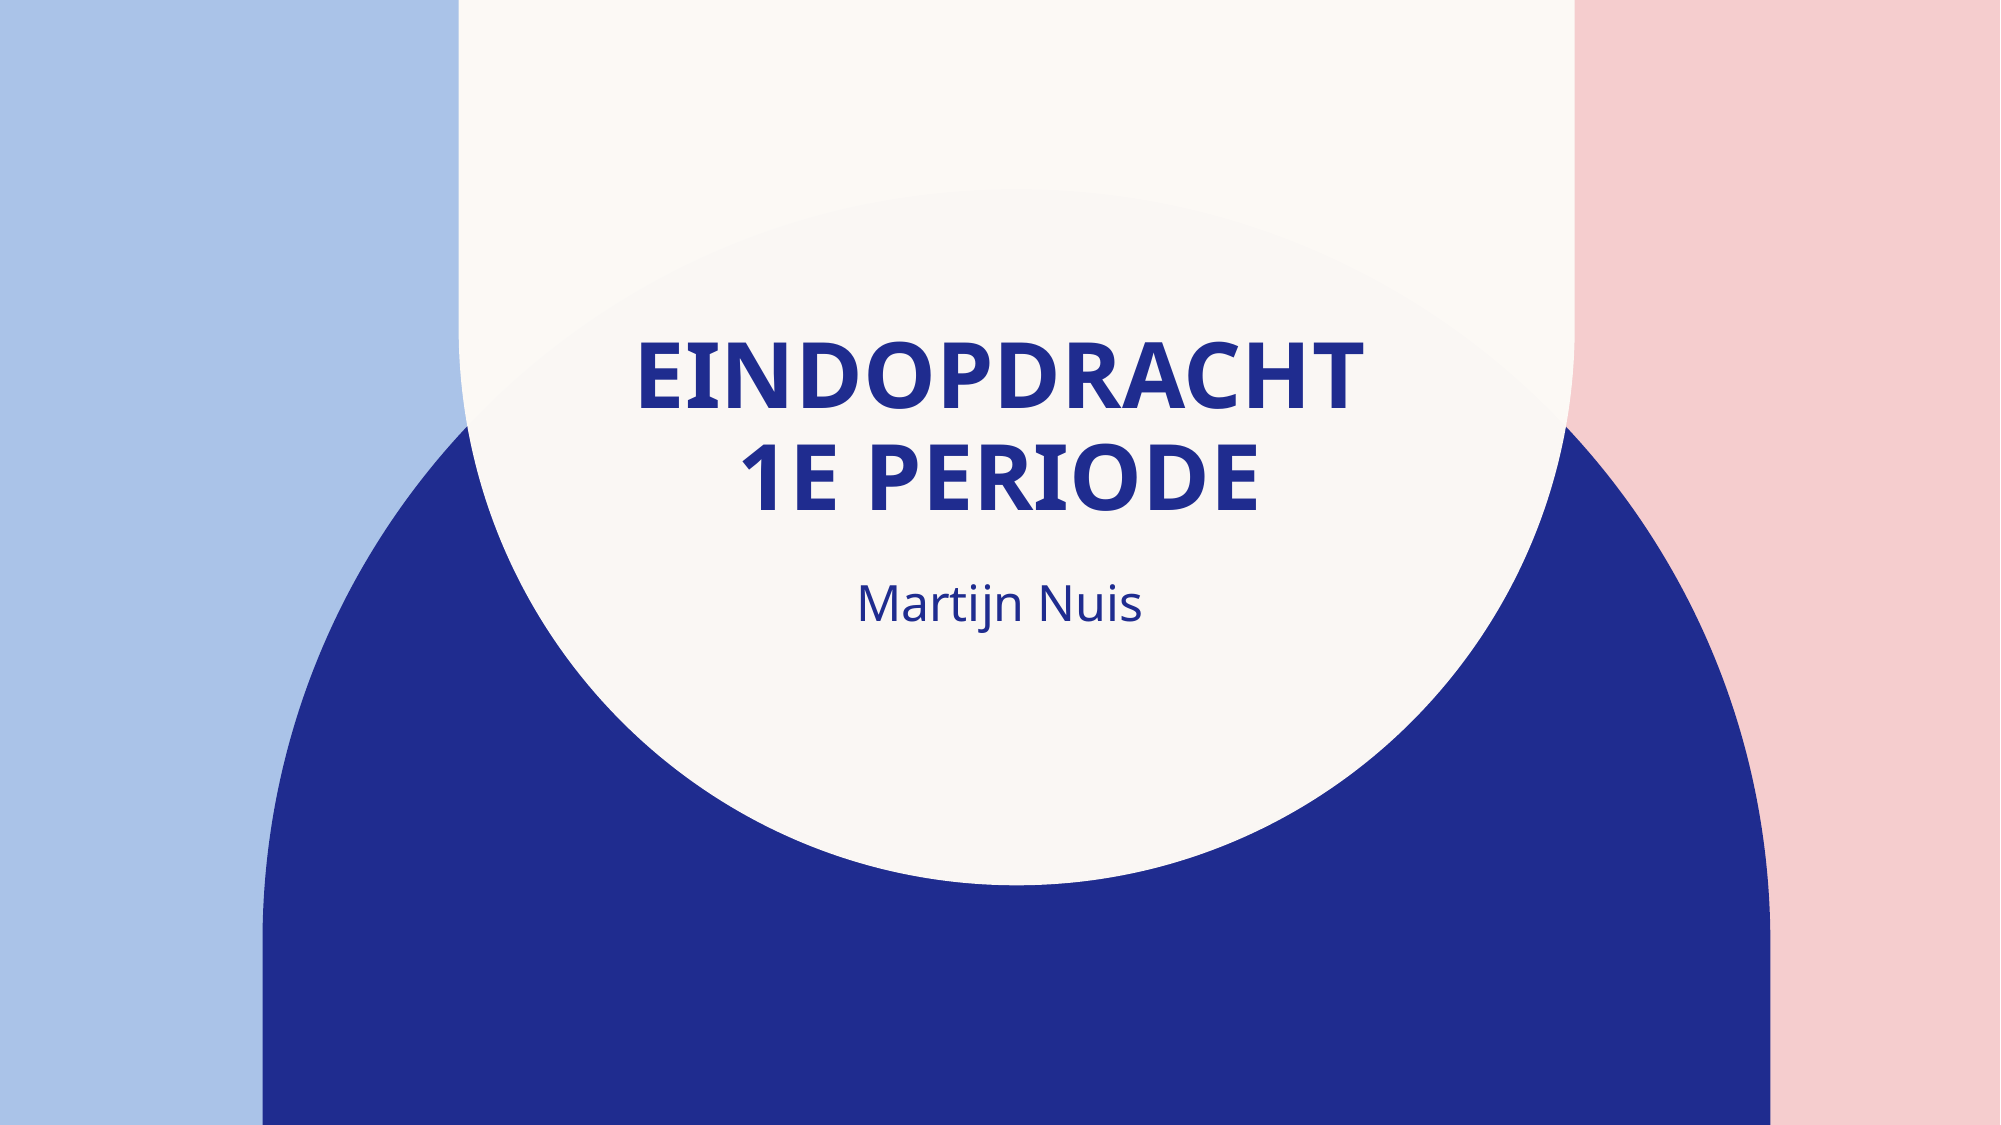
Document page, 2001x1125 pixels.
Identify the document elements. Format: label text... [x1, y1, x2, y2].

subtitle Martijn Nuis [713, 571, 1287, 716]
title Eindopdracht 1e periode [558, 325, 1442, 527]
